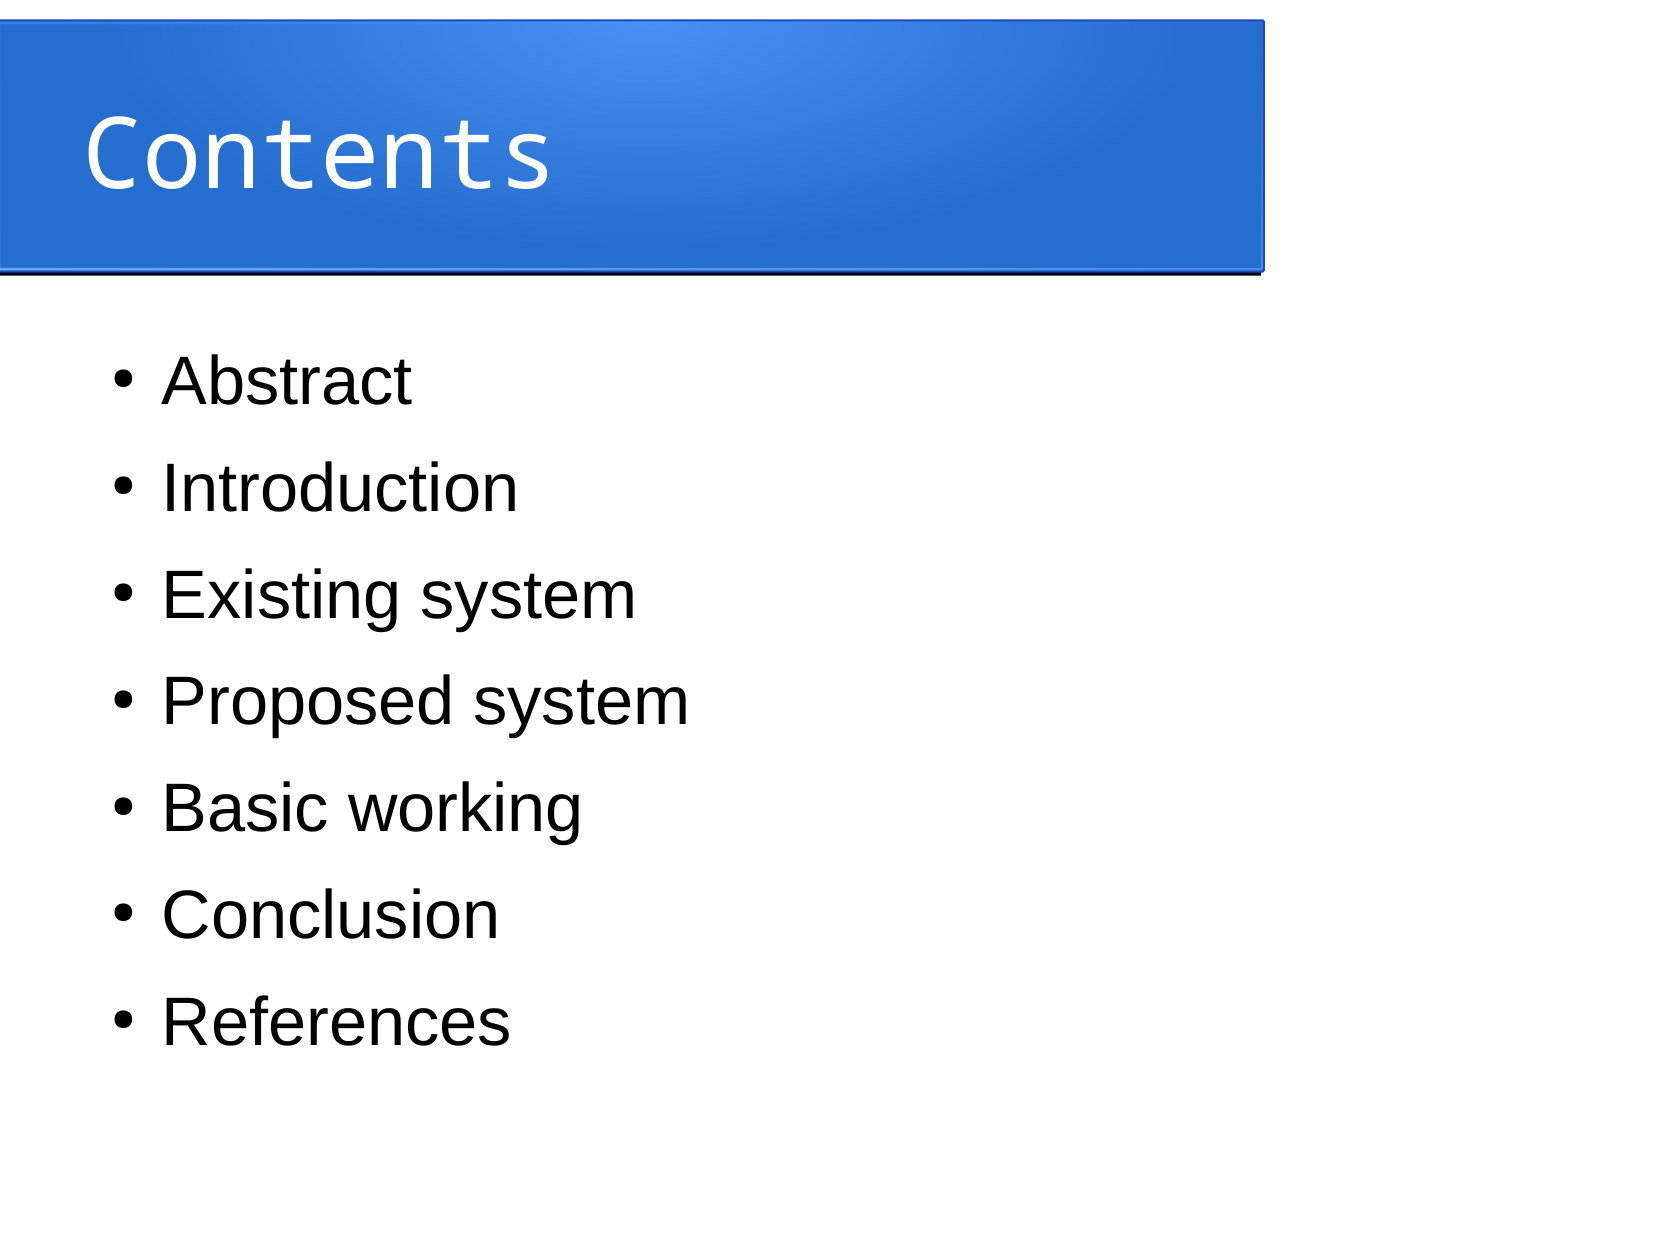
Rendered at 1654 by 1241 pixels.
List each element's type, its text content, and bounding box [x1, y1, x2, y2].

title Contents [82, 47, 1235, 252]
list Abstract Introduction Existing system Proposed system Basic working Conclusion References [94, 342, 1583, 1062]
